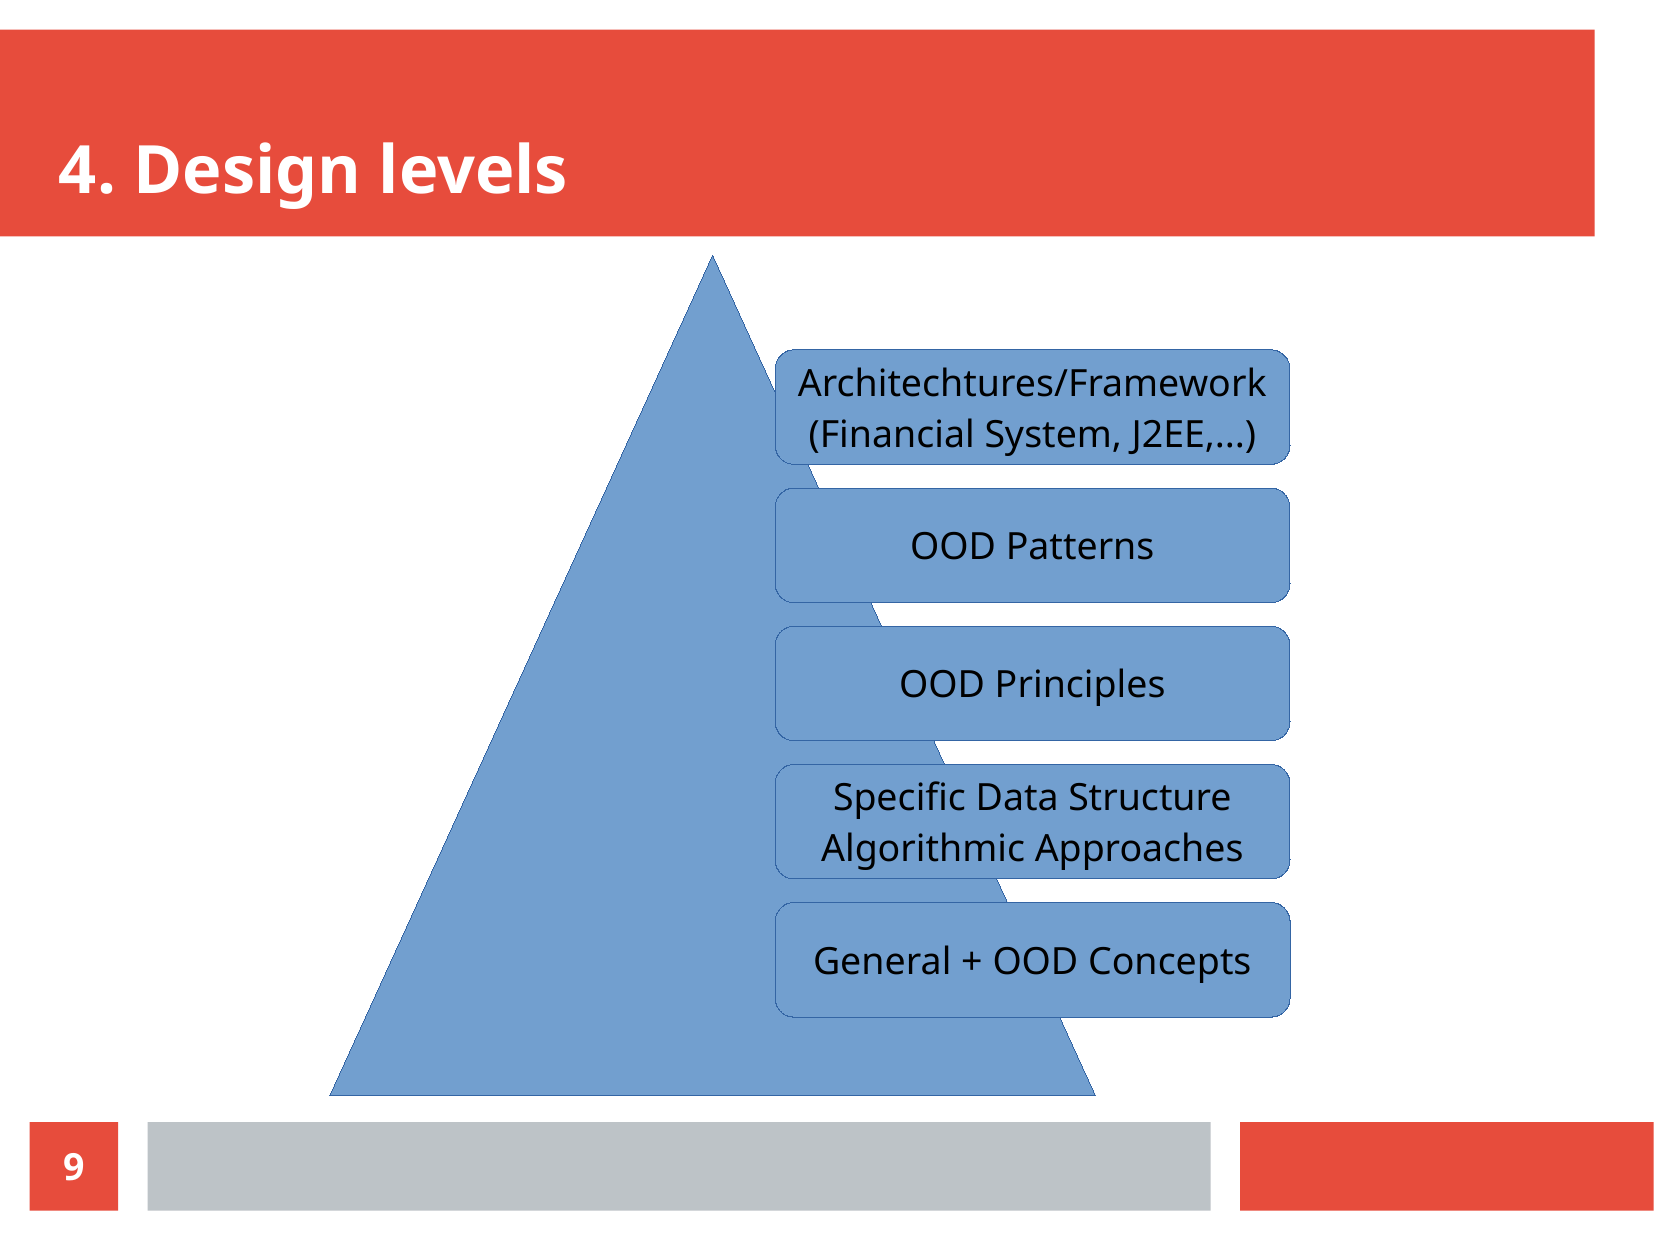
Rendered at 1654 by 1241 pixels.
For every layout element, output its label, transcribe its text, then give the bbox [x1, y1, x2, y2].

text_box [29, 1122, 119, 1211]
text_box Architechtures/Framework (Financial System, J2EE,...) [775, 349, 1291, 465]
text_box OOD Patterns [775, 488, 1291, 603]
text_box Specific Data Structure Algorithmic Approaches [775, 764, 1291, 879]
text_box General + OOD Concepts [775, 902, 1291, 1018]
text_box [329, 255, 1096, 1096]
text_box OOD Principles [775, 626, 1291, 741]
title 4. Design levels [59, 59, 1595, 207]
